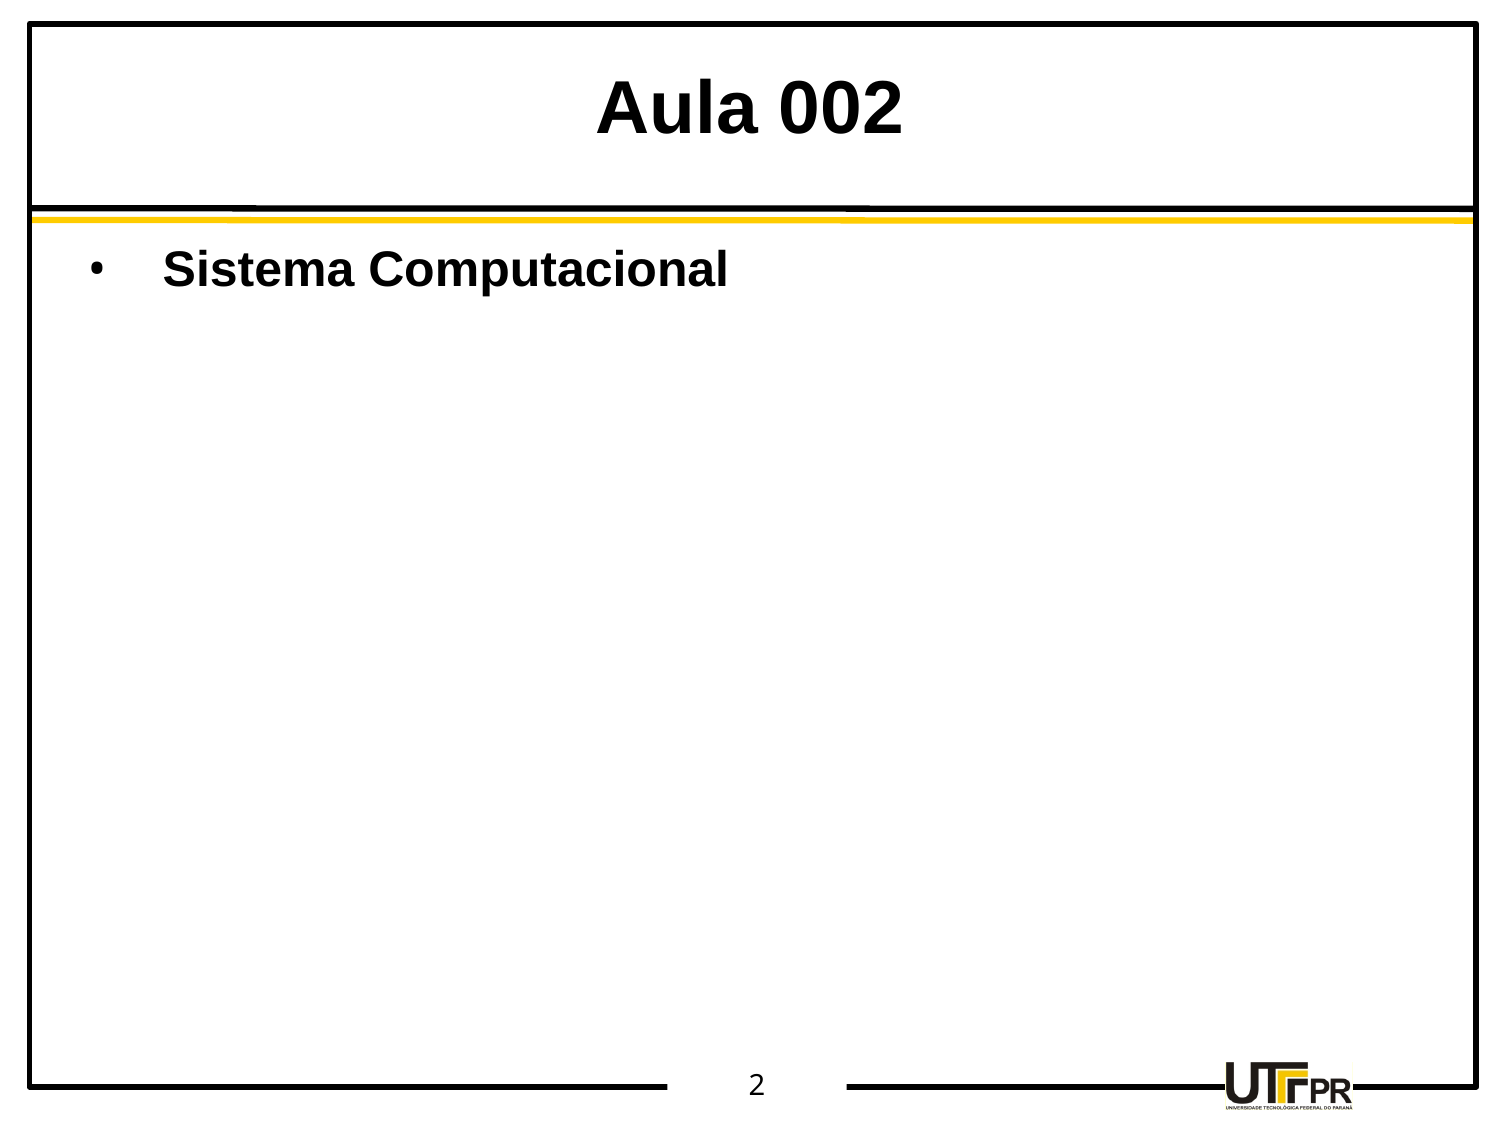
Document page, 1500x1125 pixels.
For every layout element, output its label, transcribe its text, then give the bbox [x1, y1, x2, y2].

list Sistema Computacional [72, 243, 1428, 657]
title Aula 002 [41, 65, 1459, 158]
picture [1225, 1062, 1353, 1110]
